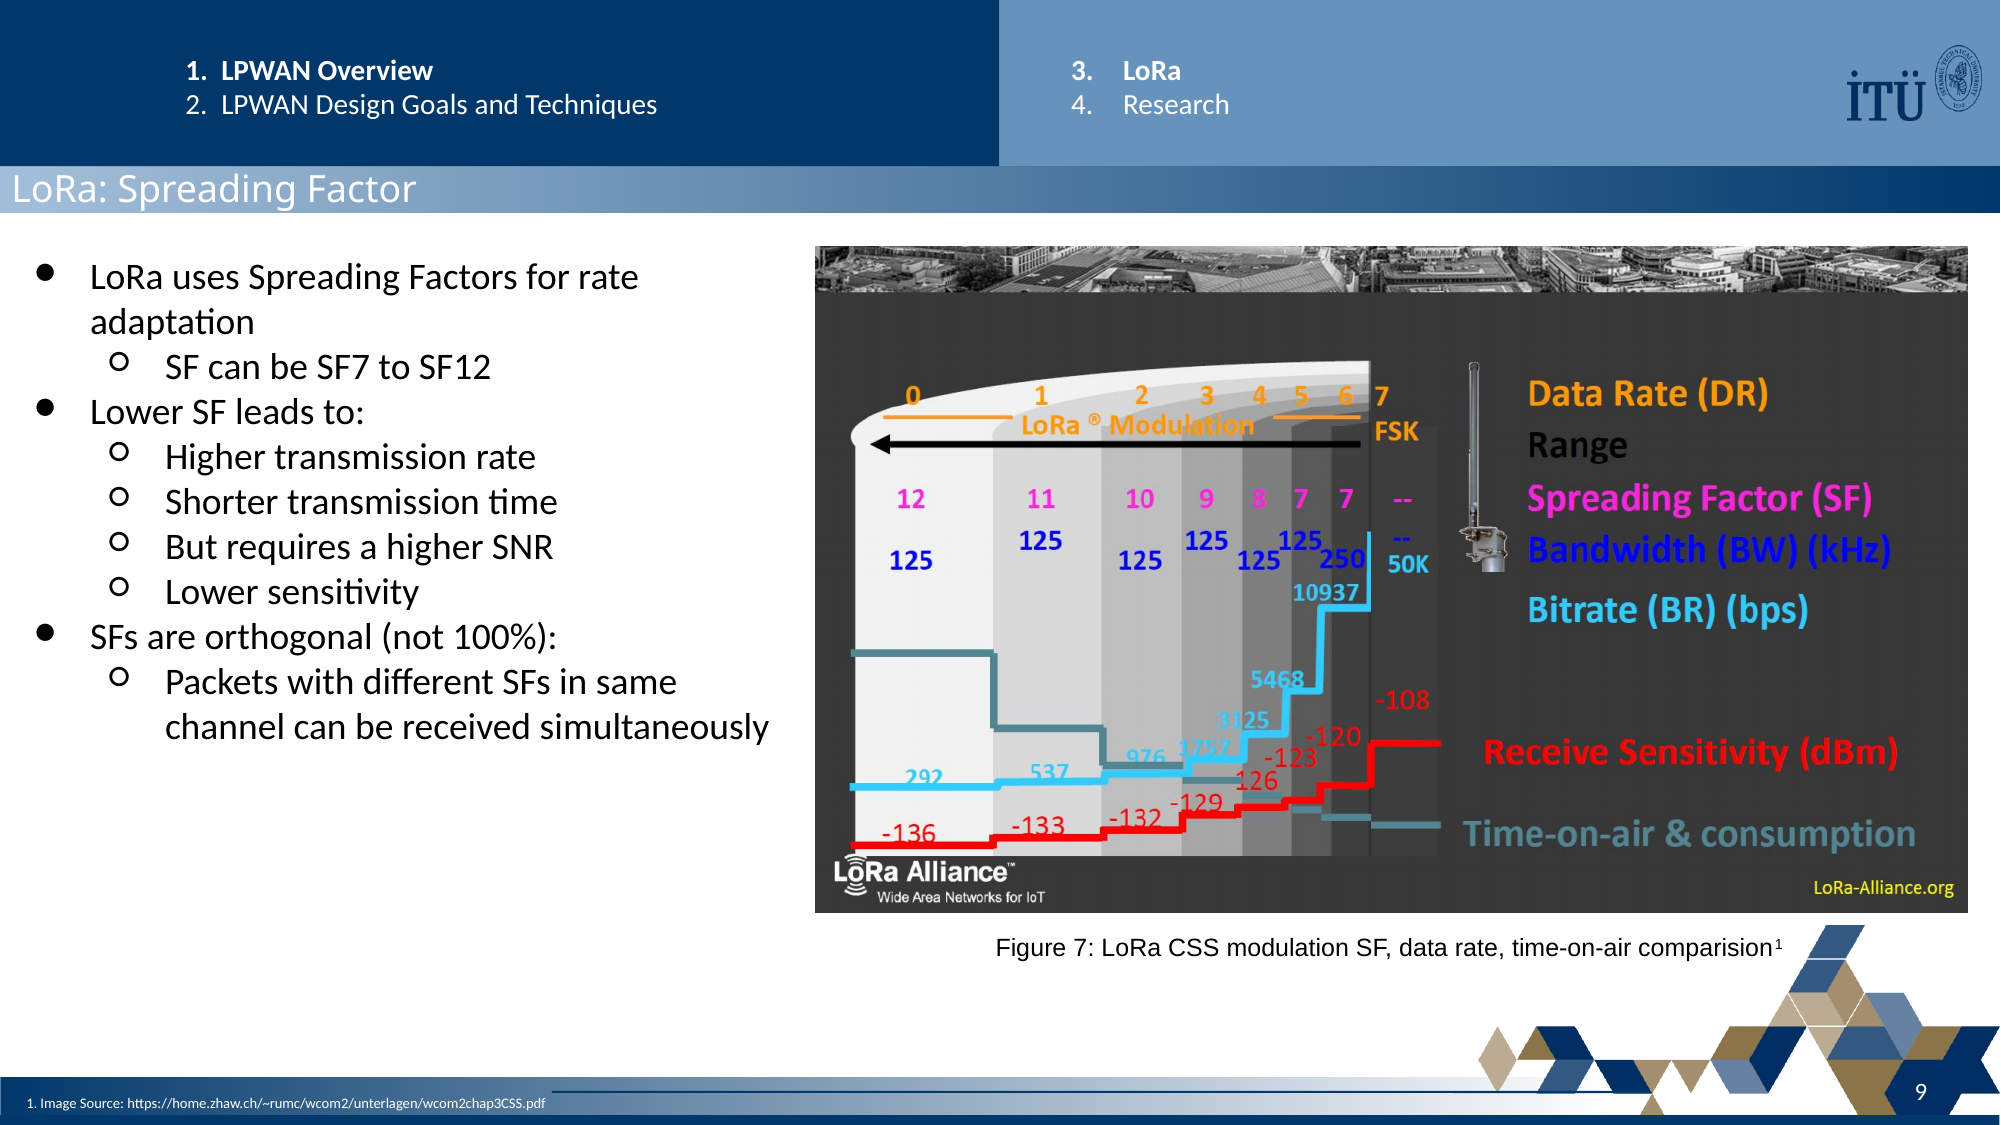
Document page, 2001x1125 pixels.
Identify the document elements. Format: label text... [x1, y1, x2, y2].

text_box LoRa Research [1033, 43, 1859, 151]
list 1. Image Source: https://home.zhaw.ch/~rumc/wcom2/unterlagen/wcom2chap3CSS.pdf [11, 1088, 892, 1125]
list LoRa: Spreading Factor [11, 162, 1992, 212]
picture [1859, 45, 1982, 121]
text_box LPWAN Overview LPWAN Design Goals and Techniques [74, 43, 901, 151]
text_box LoRa uses Spreading Factors for rate adaptation SF can be SF7 to SF12 Lower SF leads to: Higher transmission rate Shorter transmission time But requires a higher SNR Lower sensitivity SFs are orthogonal (not 100%): Packets with different SFs in same channel can be received simultaneously [0, 244, 787, 782]
picture [811, 236, 1975, 917]
picture [1478, 925, 2000, 1115]
slide_number 1 [1880, 1059, 1962, 1122]
text_box Figure 7: LoRa CSS modulation SF, data rate, time-on-air comparision1 [980, 916, 1807, 1001]
